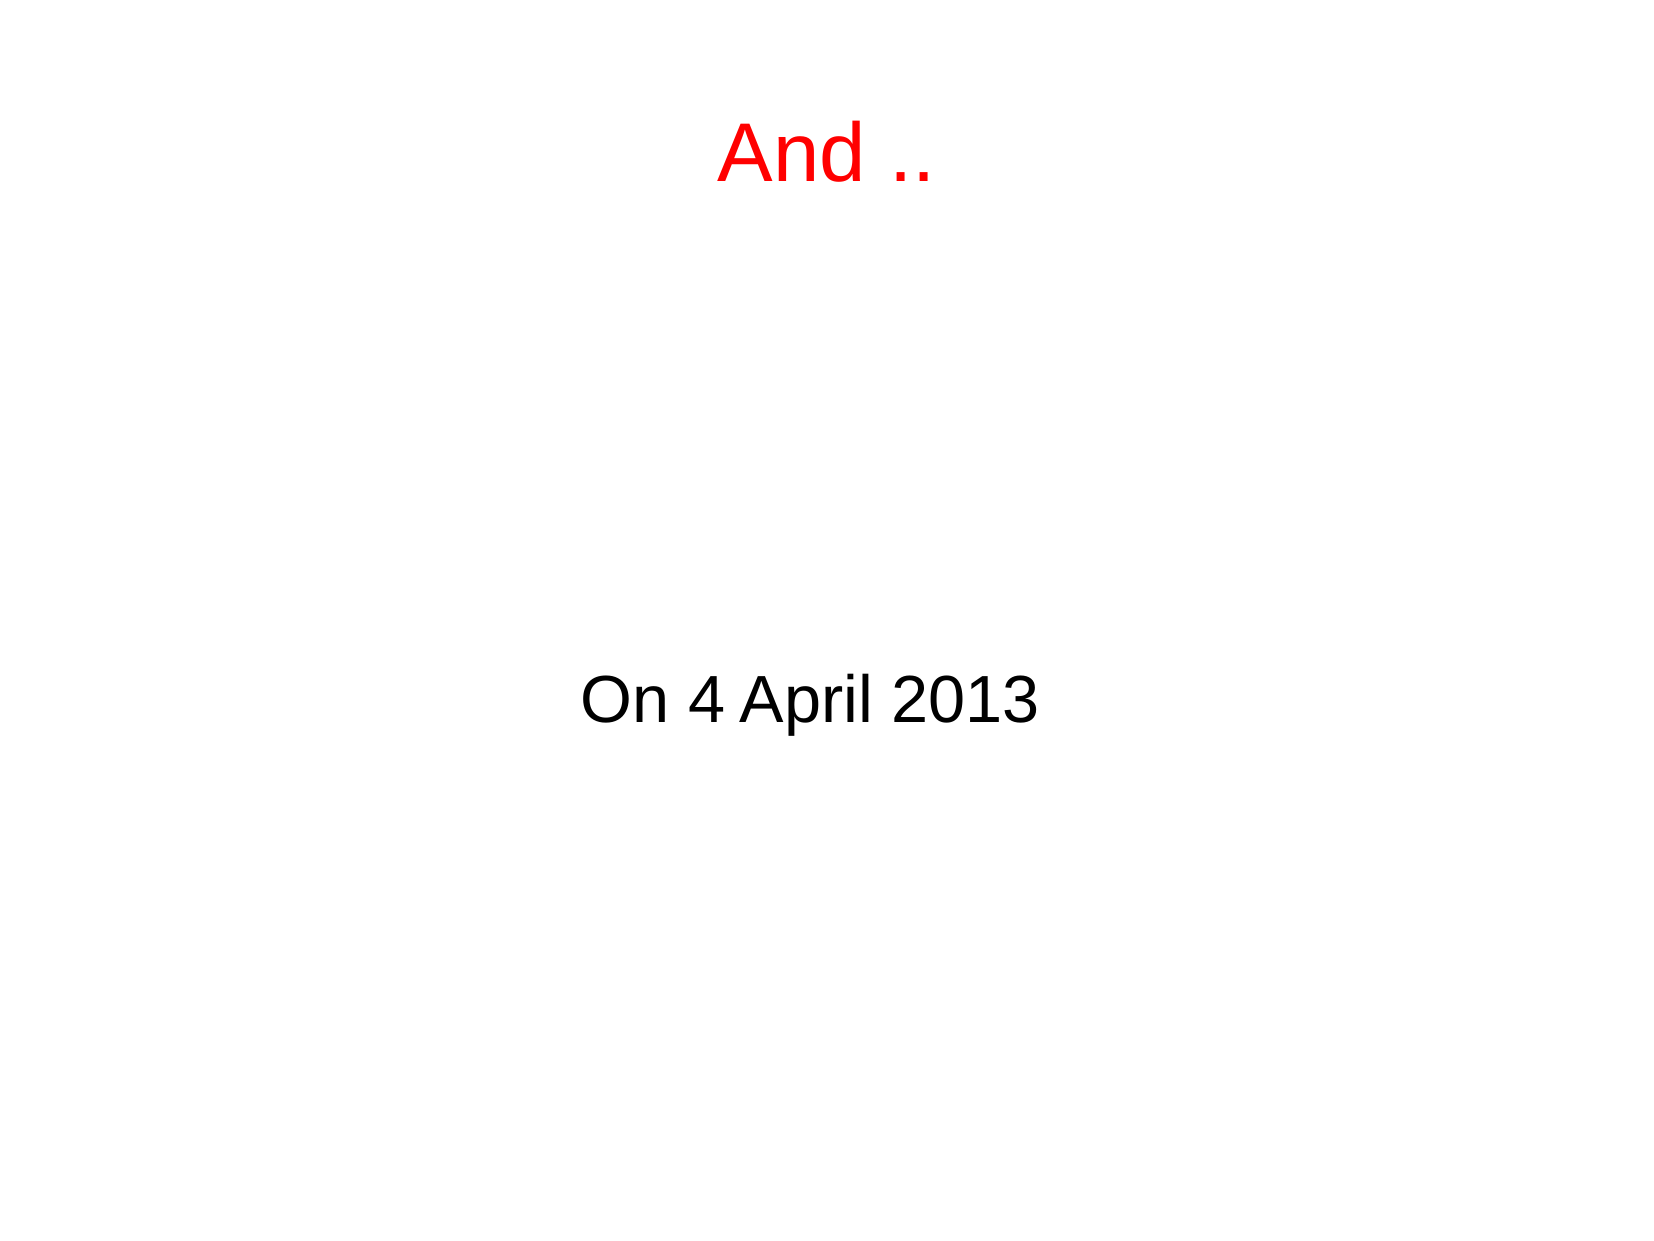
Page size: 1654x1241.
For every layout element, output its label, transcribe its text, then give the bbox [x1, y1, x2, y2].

subtitle On 4 April 2013 [82, 297, 1538, 1102]
title And .. [82, 56, 1571, 250]
